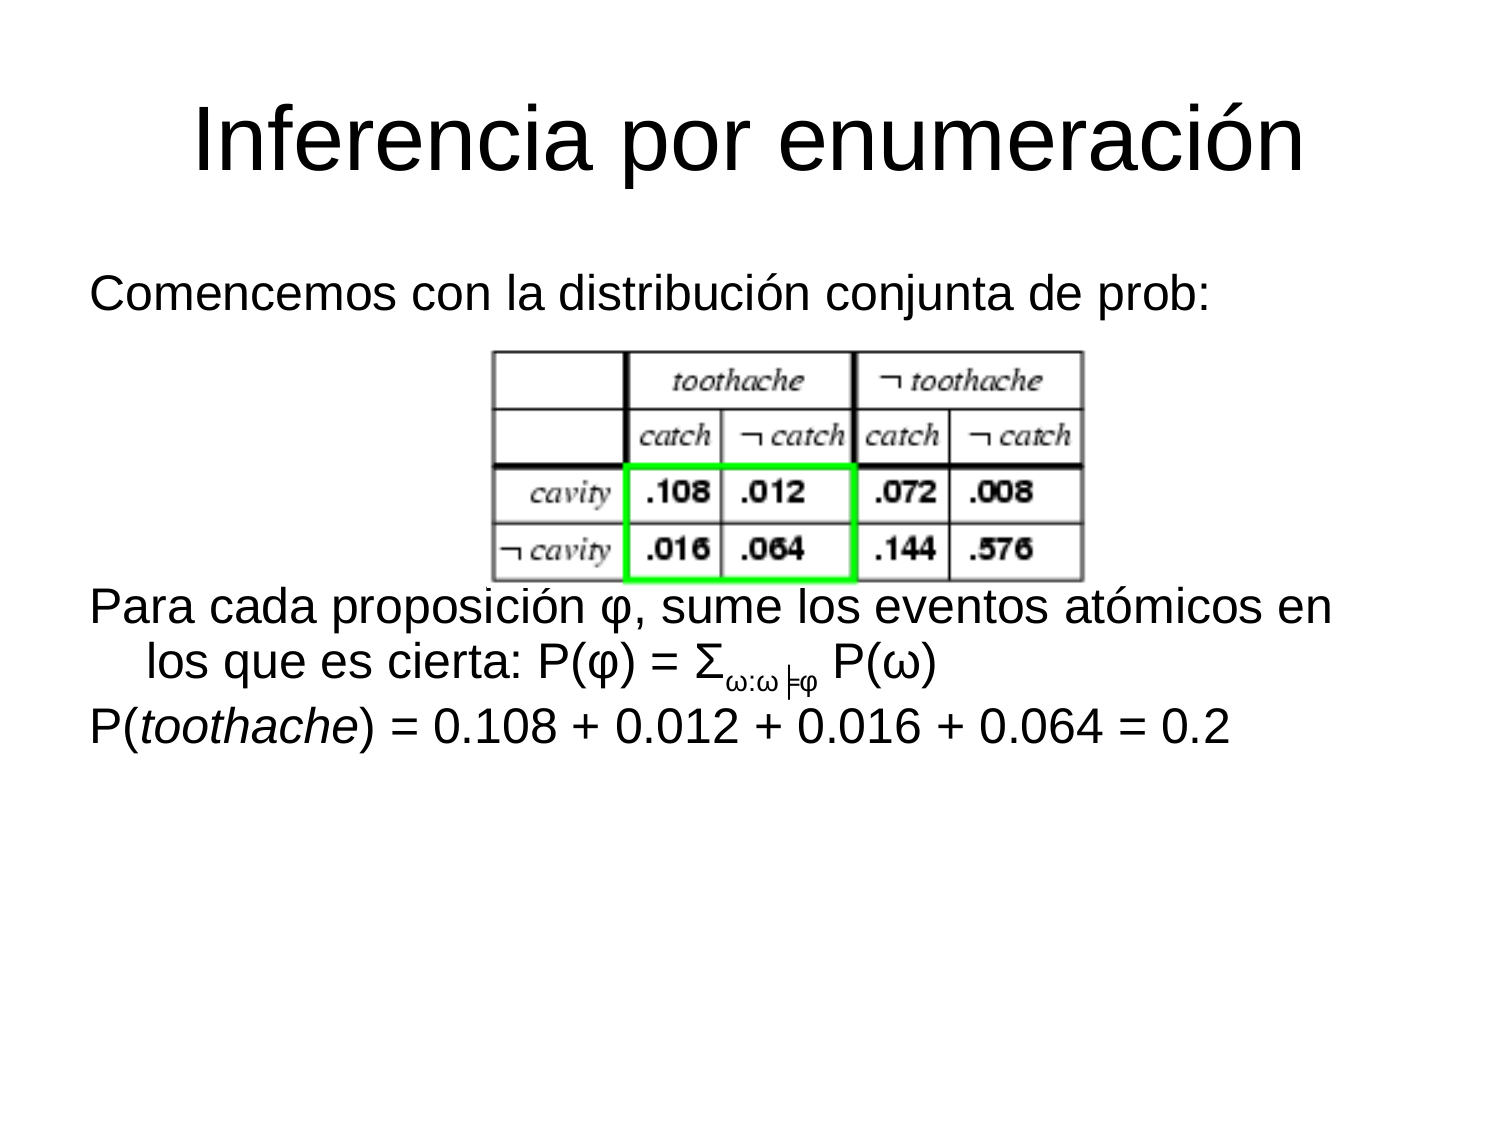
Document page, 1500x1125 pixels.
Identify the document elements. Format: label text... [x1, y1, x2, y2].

list Comencemos con la distribución conjunta de prob: Para cada proposición φ, sume los eventos atómicos en los que es cierta: P(φ) = Σω:ω╞φ P(ω) P(toothache) = 0.108 + 0.012 + 0.016 + 0.064 = 0.2 [75, 262, 1426, 1125]
picture [487, 349, 1088, 589]
title Inferencia por enumeración [75, 45, 1426, 233]
